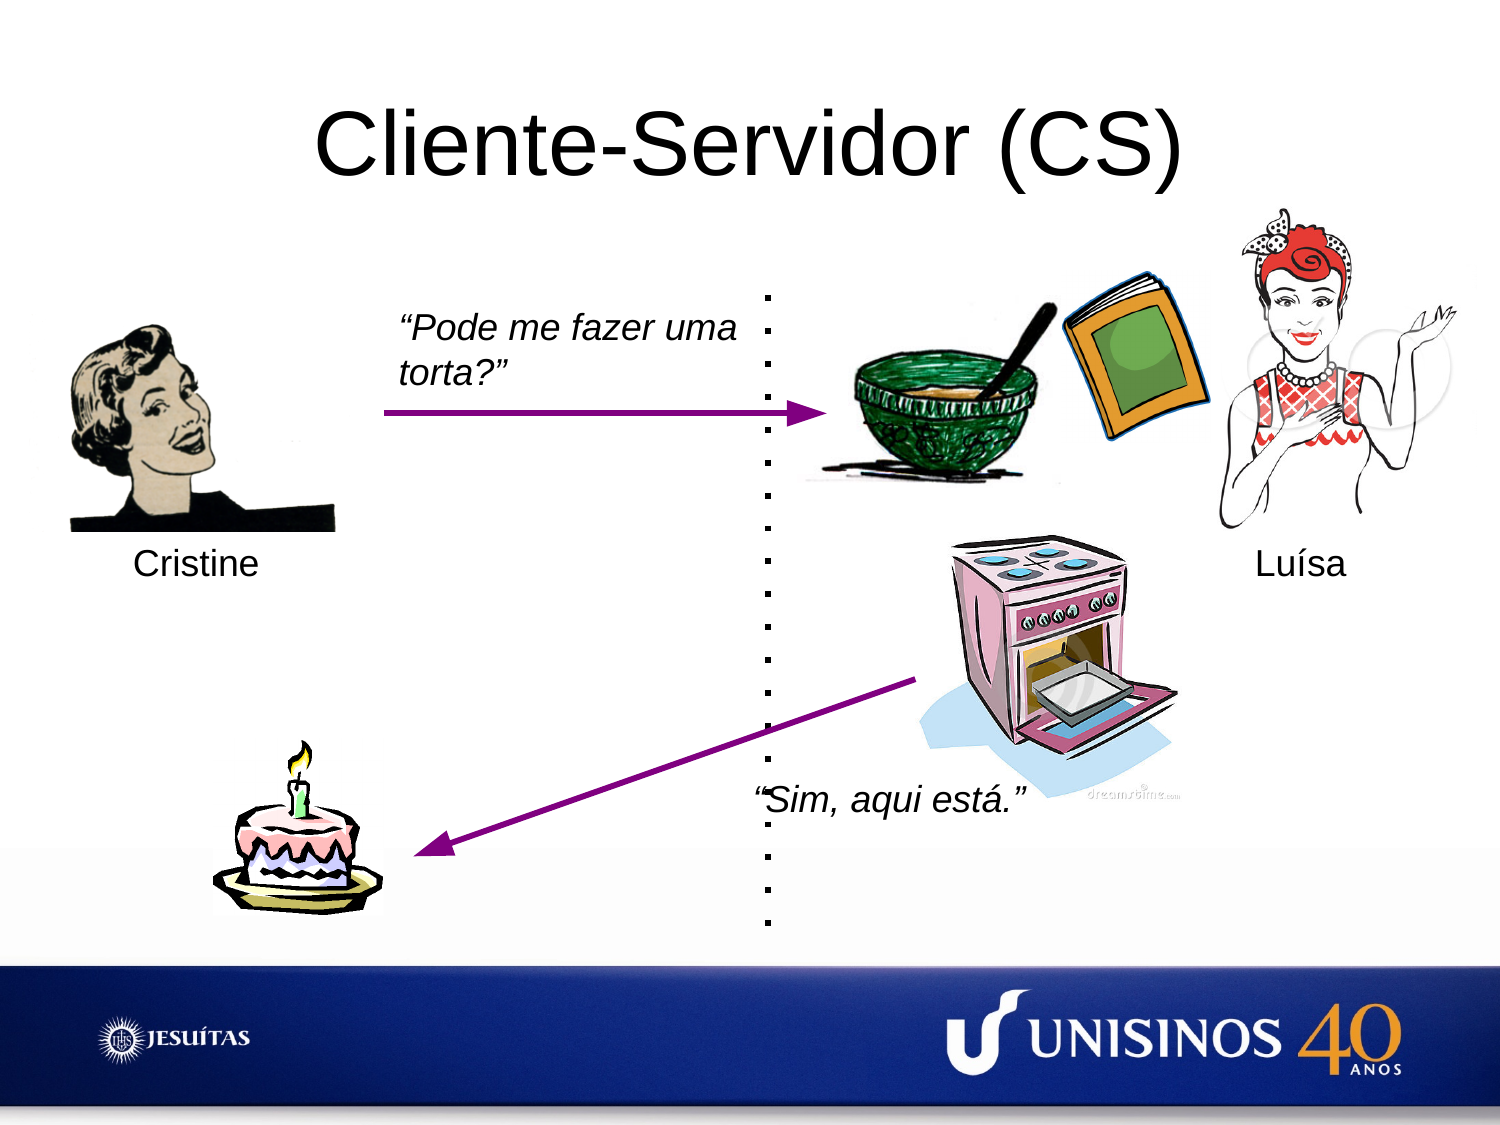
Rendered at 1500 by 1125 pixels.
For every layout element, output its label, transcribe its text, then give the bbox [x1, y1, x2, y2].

picture [915, 531, 1182, 802]
picture [797, 206, 1477, 532]
picture [0, 738, 1500, 1125]
title Cliente-Servidor (CS) [75, 45, 1426, 233]
text_box “Pode me fazer uma torta?” [383, 295, 768, 401]
text_box Cristine [118, 531, 275, 592]
text_box “Sim, aqui está.” [738, 767, 1123, 828]
picture [29, 309, 367, 532]
text_box Luísa [1240, 531, 1362, 592]
